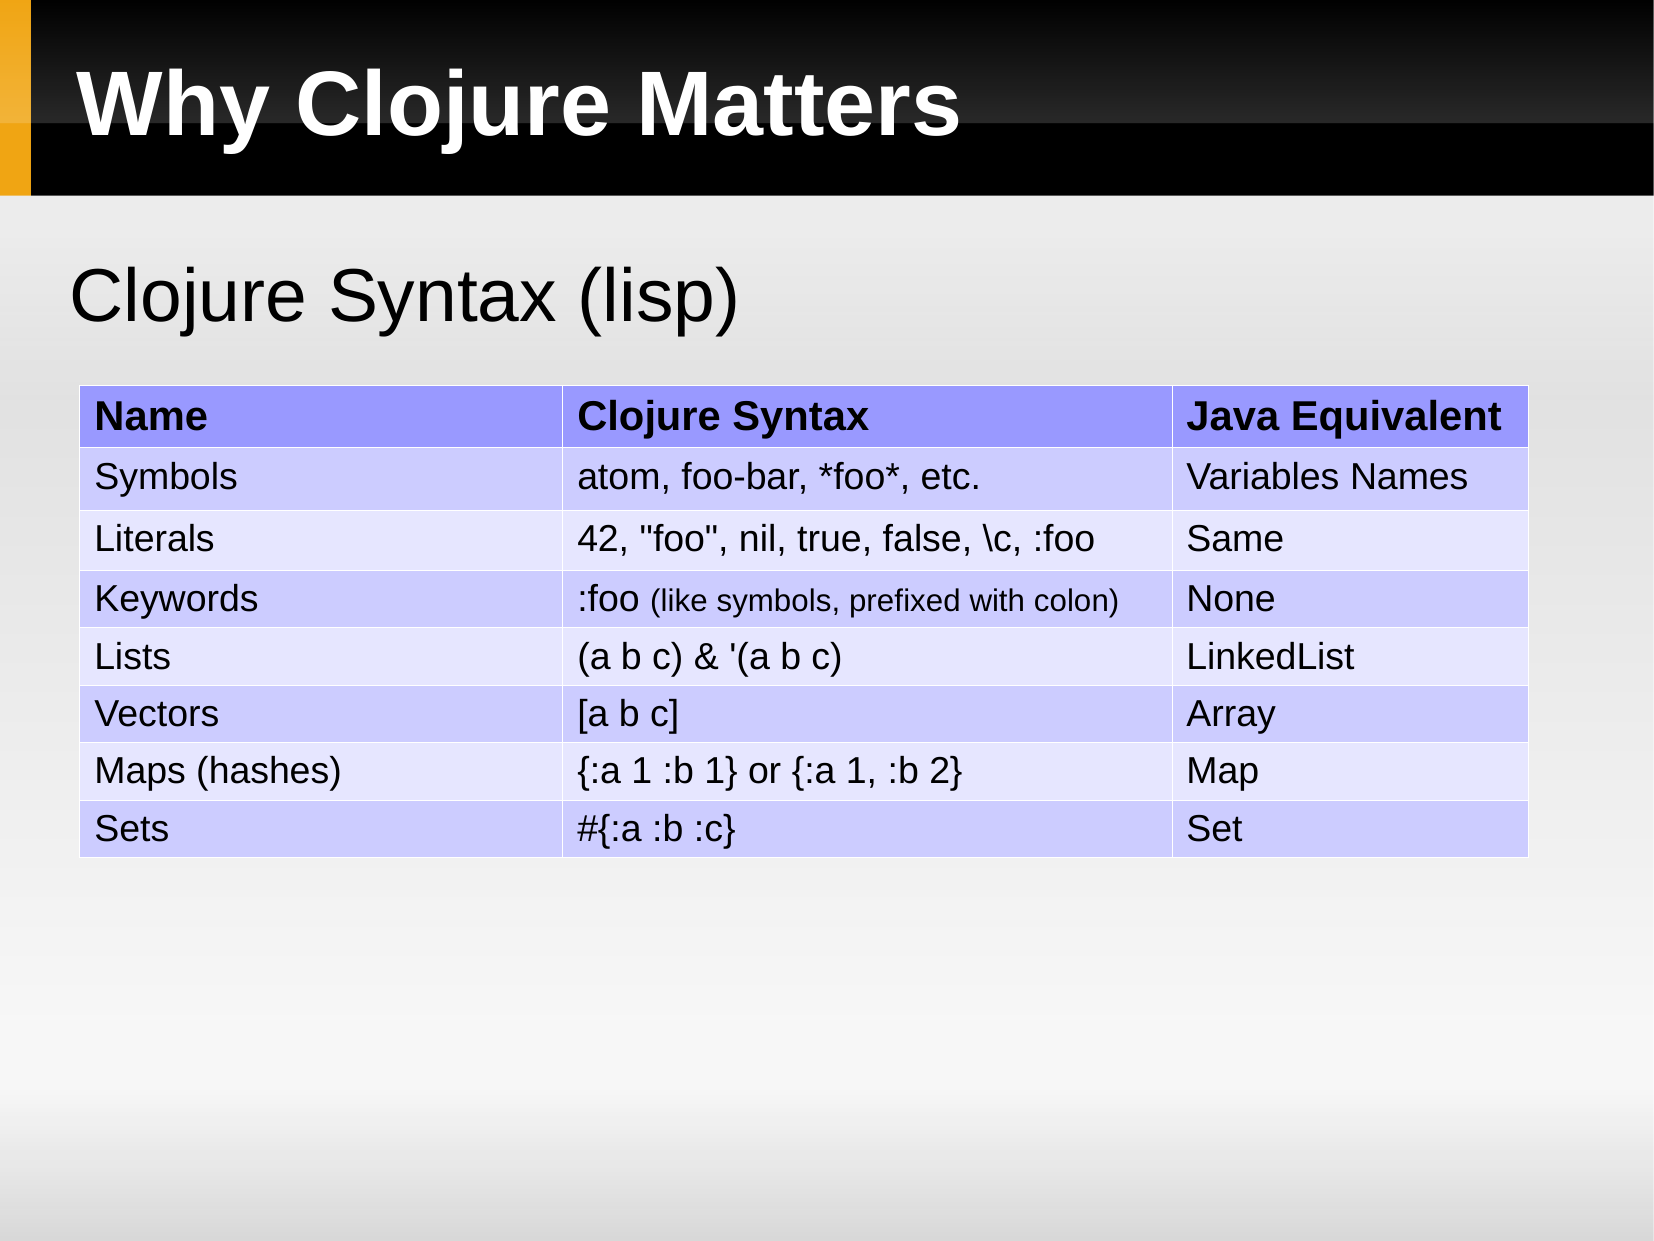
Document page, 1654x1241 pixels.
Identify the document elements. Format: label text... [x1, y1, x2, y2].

list Clojure Syntax (lisp) [69, 253, 1263, 1058]
table_cell 42, "foo", nil, true, false, \c, :foo [563, 511, 1172, 570]
table_cell Literals [80, 511, 562, 570]
table_cell (a b c) & '(a b c) [563, 628, 1172, 685]
table_cell Keywords [80, 571, 562, 627]
table_header Java Equivalent [1173, 386, 1528, 447]
table_cell Same [1173, 511, 1528, 570]
table_cell LinkedList [1173, 628, 1528, 685]
table_cell Maps (hashes) [80, 743, 562, 800]
table_cell Set [1173, 801, 1528, 857]
table_header Clojure Syntax [563, 386, 1172, 447]
table_cell atom, foo-bar, *foo*, etc. [563, 448, 1172, 510]
table_cell None [1173, 571, 1528, 627]
table_cell Symbols [80, 448, 562, 510]
table_cell [a b c] [563, 686, 1172, 742]
table_cell Array [1173, 686, 1528, 742]
table_cell #{:a :b :c} [563, 801, 1172, 857]
title Why Clojure Matters [76, 0, 1565, 208]
table_cell :foo (like symbols, prefixed with colon) [563, 571, 1172, 627]
picture [0, 0, 1654, 1241]
table_cell Sets [80, 801, 562, 857]
table_cell Map [1173, 743, 1528, 800]
table_cell Variables Names [1173, 448, 1528, 510]
table_cell Lists [80, 628, 562, 685]
table_cell Vectors [80, 686, 562, 742]
table_header Name [80, 386, 562, 447]
table_cell {:a 1 :b 1} or {:a 1, :b 2} [563, 743, 1172, 800]
